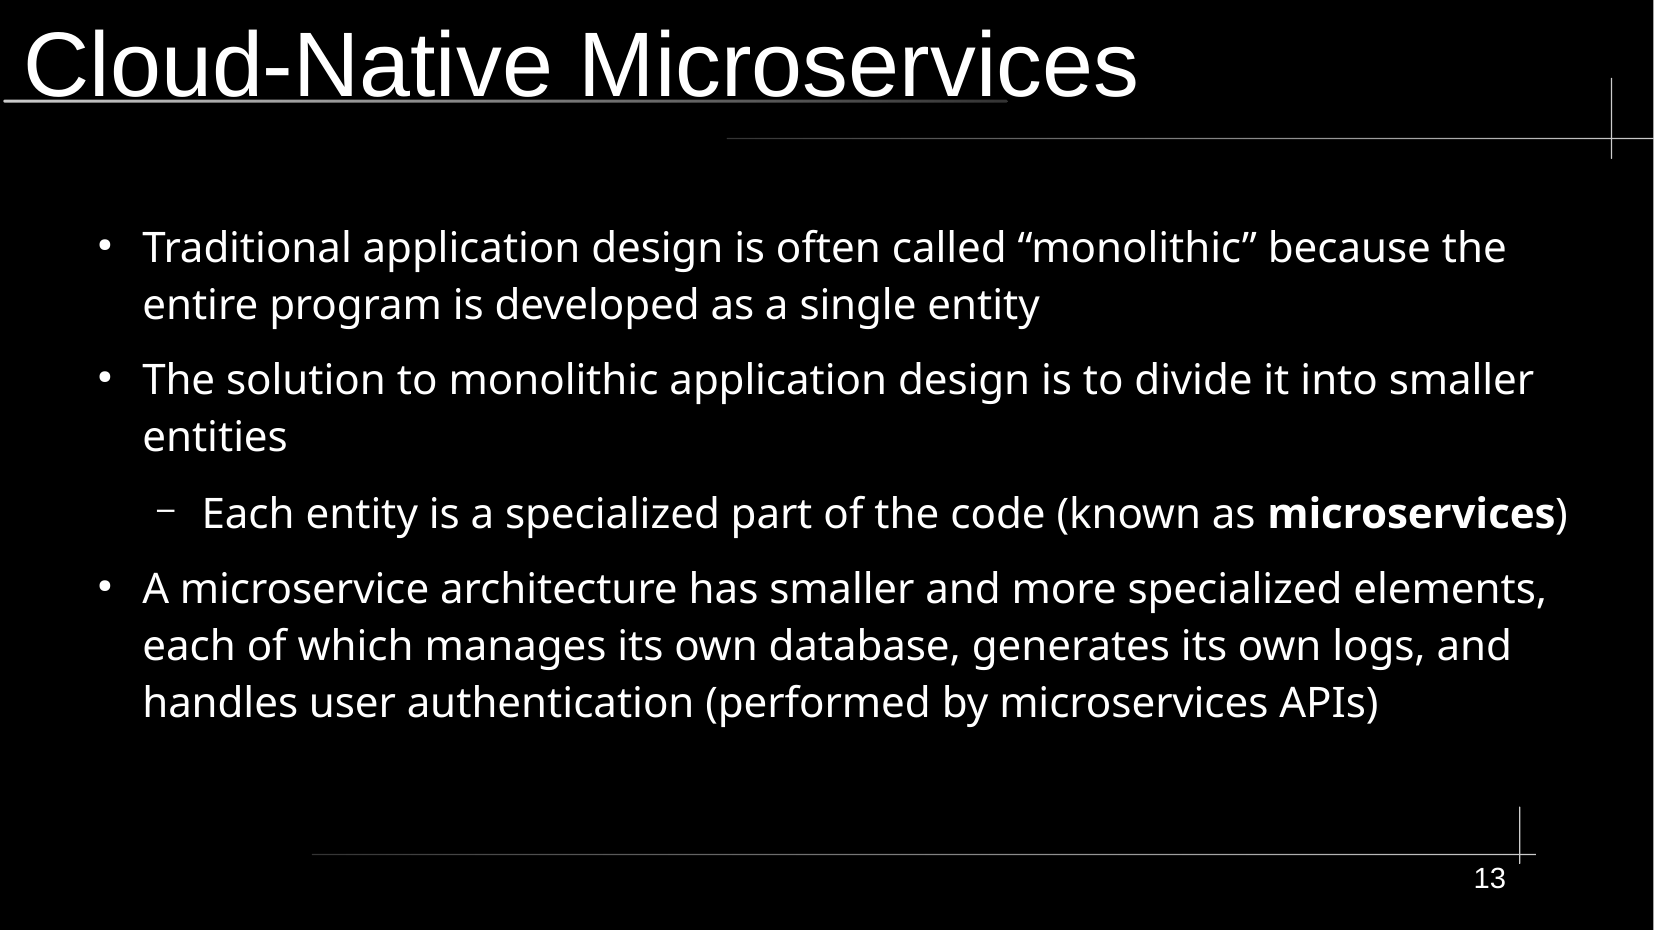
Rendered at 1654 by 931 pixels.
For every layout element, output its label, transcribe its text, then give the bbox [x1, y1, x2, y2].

title Cloud-Native Microservices [23, 11, 1589, 119]
list Traditional application design is often called “monolithic” because the entire program is developed as a single entity The solution to monolithic application design is to divide it into smaller entities Each entity is a specialized part of the code (known as microservices) A microservice architecture has smaller and more specialized elements, each of which manages its own database, generates its own logs, and handles user authentication (performed by microservices APIs) [82, 217, 1571, 758]
